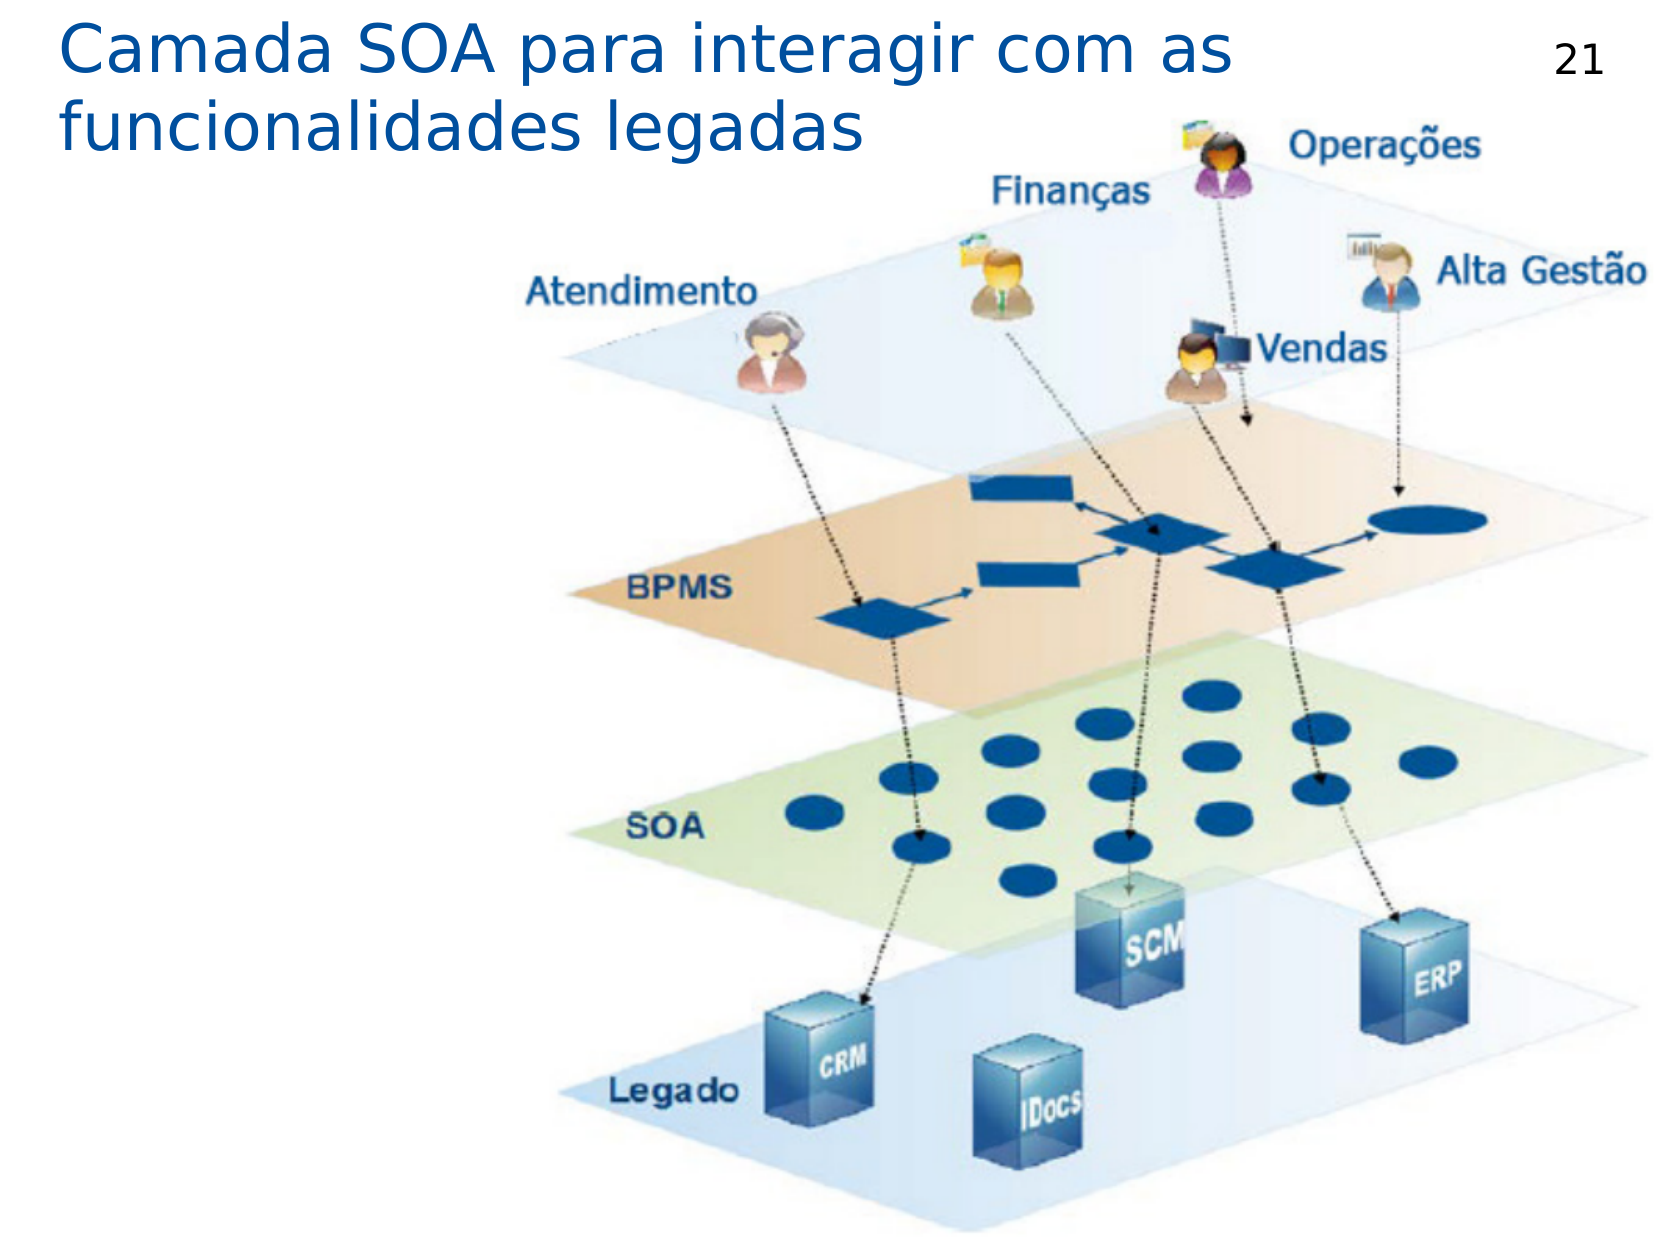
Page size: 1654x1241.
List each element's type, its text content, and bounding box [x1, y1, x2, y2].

title Camada SOA para interagir com as funcionalidades legadas [59, 10, 1506, 167]
picture [514, 107, 1654, 1241]
